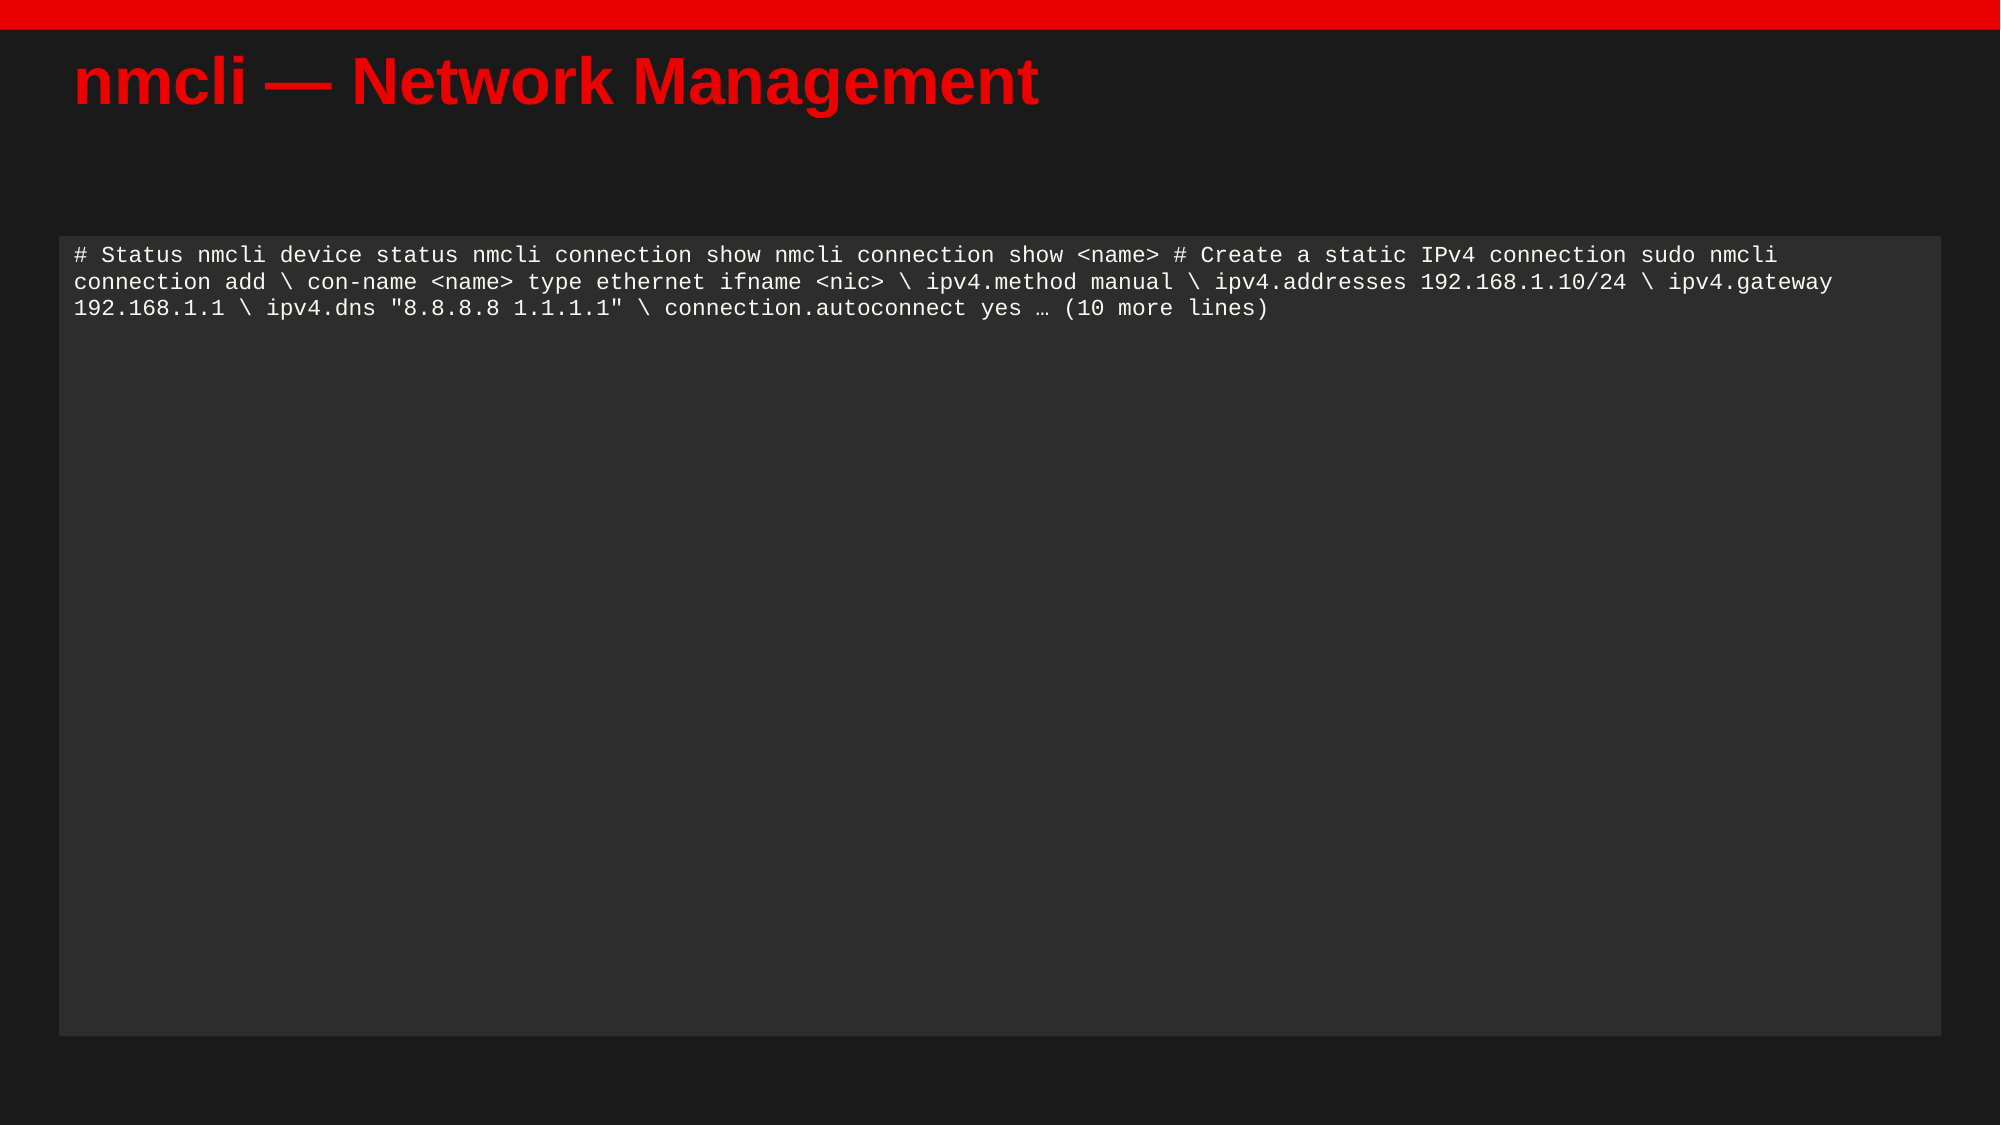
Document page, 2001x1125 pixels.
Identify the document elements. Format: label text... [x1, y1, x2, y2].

text_box nmcli — Network Management [59, 36, 1942, 208]
text_box # Status nmcli device status nmcli connection show nmcli connection show <name> # Create a static IPv4 connection sudo nmcli connection add \ con-name <name> type ethernet ifname <nic> \ ipv4.method manual \ ipv4.addresses 192.168.1.10/24 \ ipv4.gateway 192.168.1.1 \ ipv4.dns "8.8.8.8 1.1.1.1" \ connection.autoconnect yes … (10 more lines) [59, 236, 1942, 1037]
text_box [0, 0, 2001, 30]
